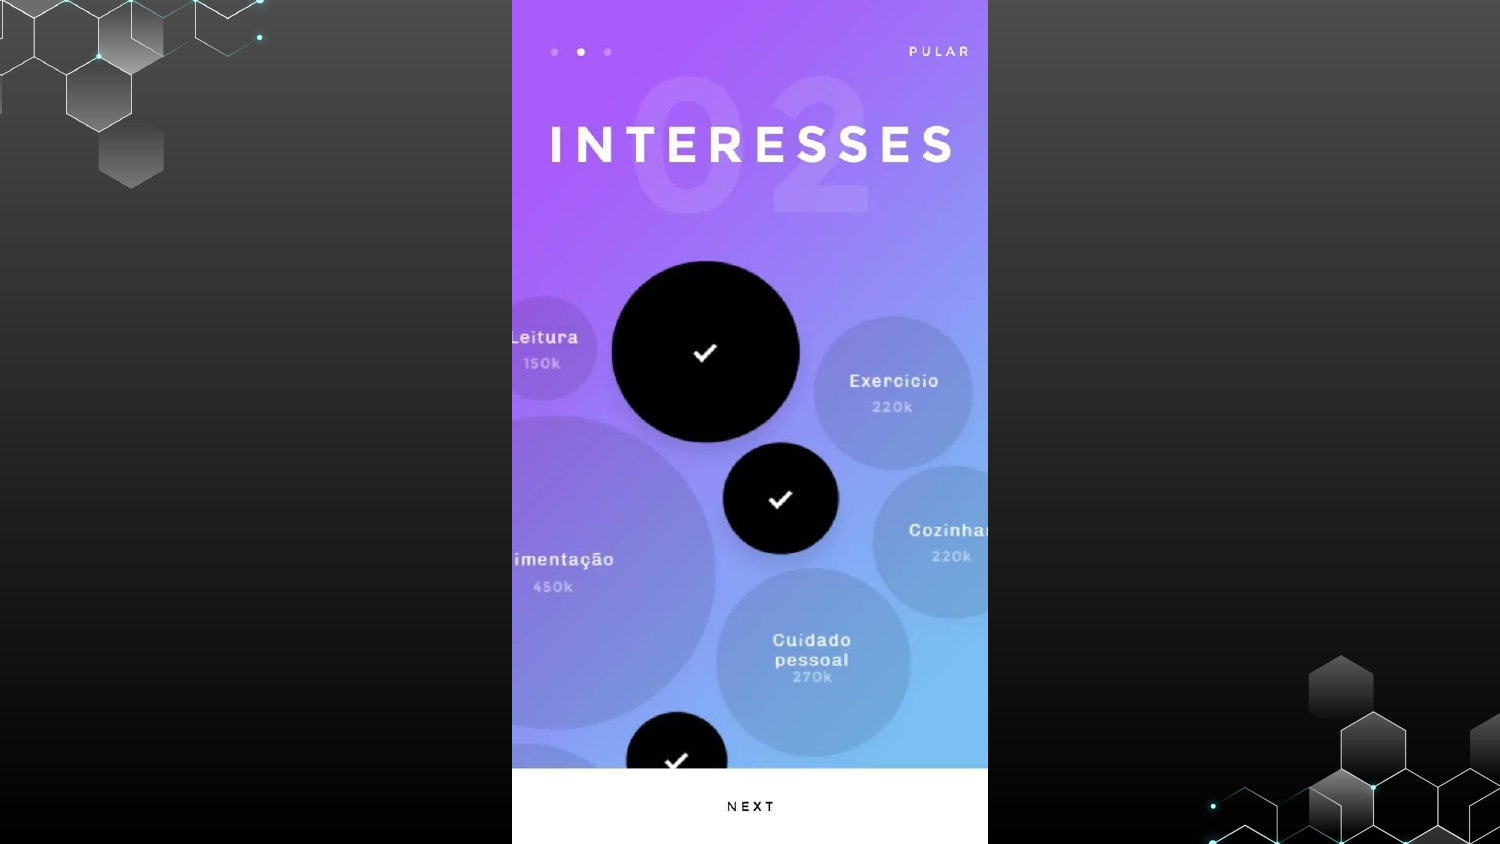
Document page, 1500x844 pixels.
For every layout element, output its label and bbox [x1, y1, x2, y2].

picture [512, 0, 988, 844]
picture [0, 0, 283, 189]
picture [1191, 656, 1500, 844]
